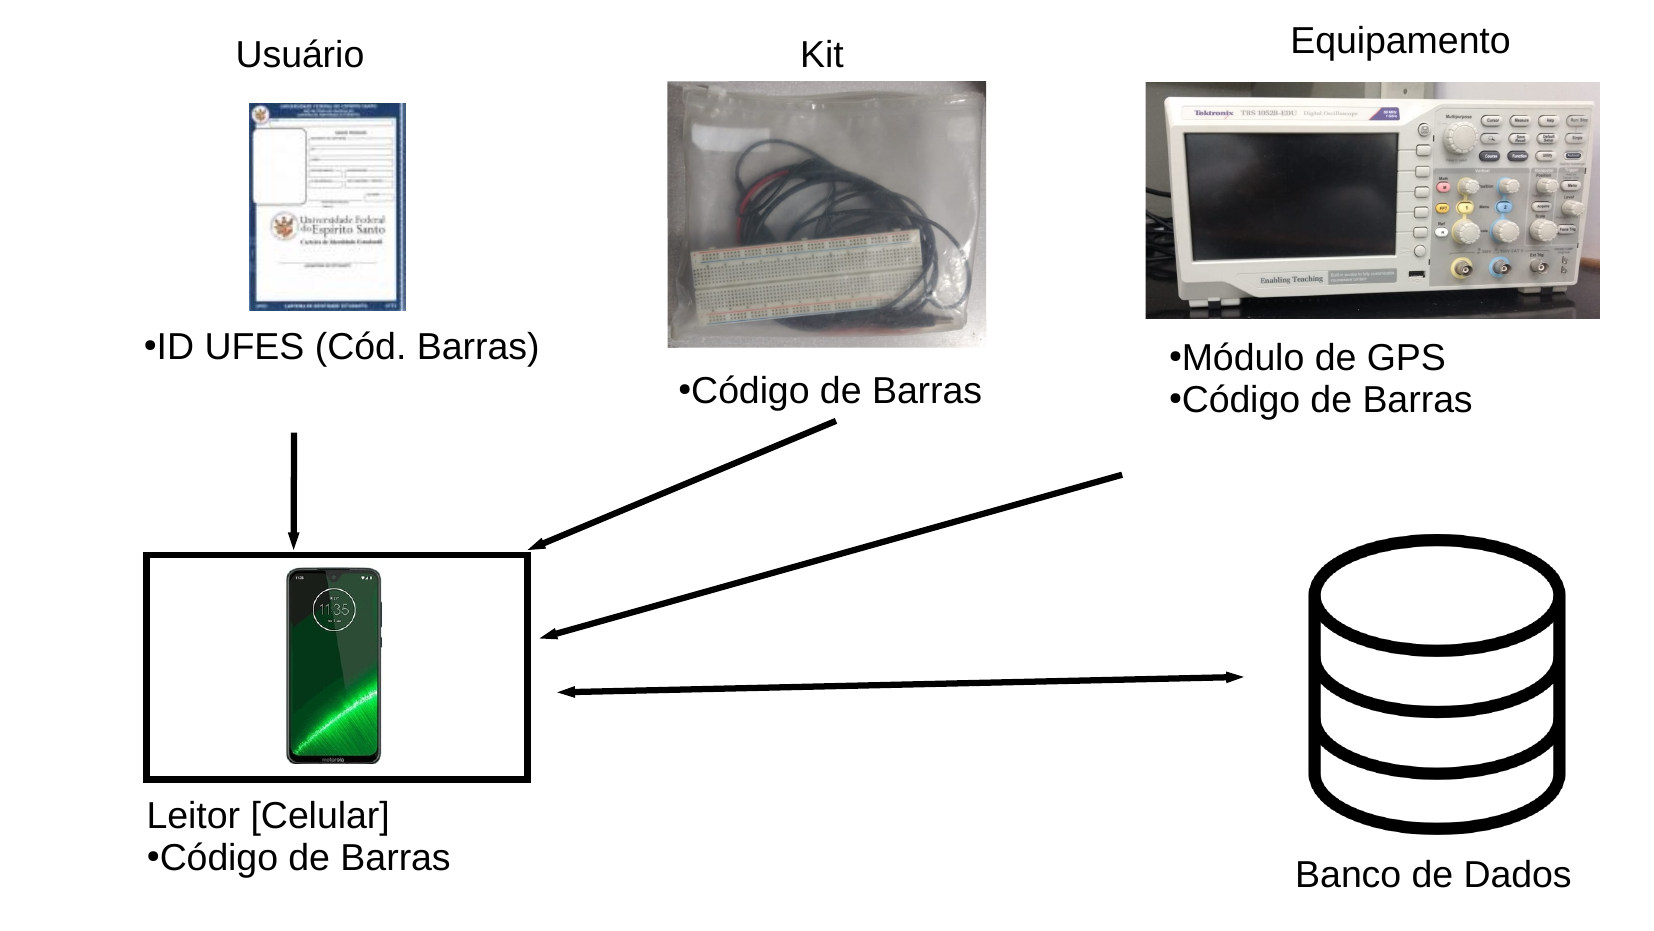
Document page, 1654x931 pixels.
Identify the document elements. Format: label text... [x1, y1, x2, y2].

picture [249, 103, 406, 311]
text_box ID UFES (Cód. Barras) [128, 318, 556, 377]
text_box Usuário [220, 25, 387, 83]
text_box Módulo de GPS Código de Barras [1153, 287, 1489, 433]
picture [1299, 531, 1571, 839]
picture [1145, 82, 1600, 319]
picture [268, 562, 387, 764]
text_box Kit [785, 25, 869, 83]
text_box Equipamento [1275, 11, 1560, 69]
text_box [147, 555, 528, 780]
picture [667, 81, 987, 348]
text_box Banco de Dados [1280, 845, 1591, 905]
text_box Leitor [Celular] Código de Barras [131, 786, 467, 889]
text_box Código de Barras [663, 362, 1009, 421]
